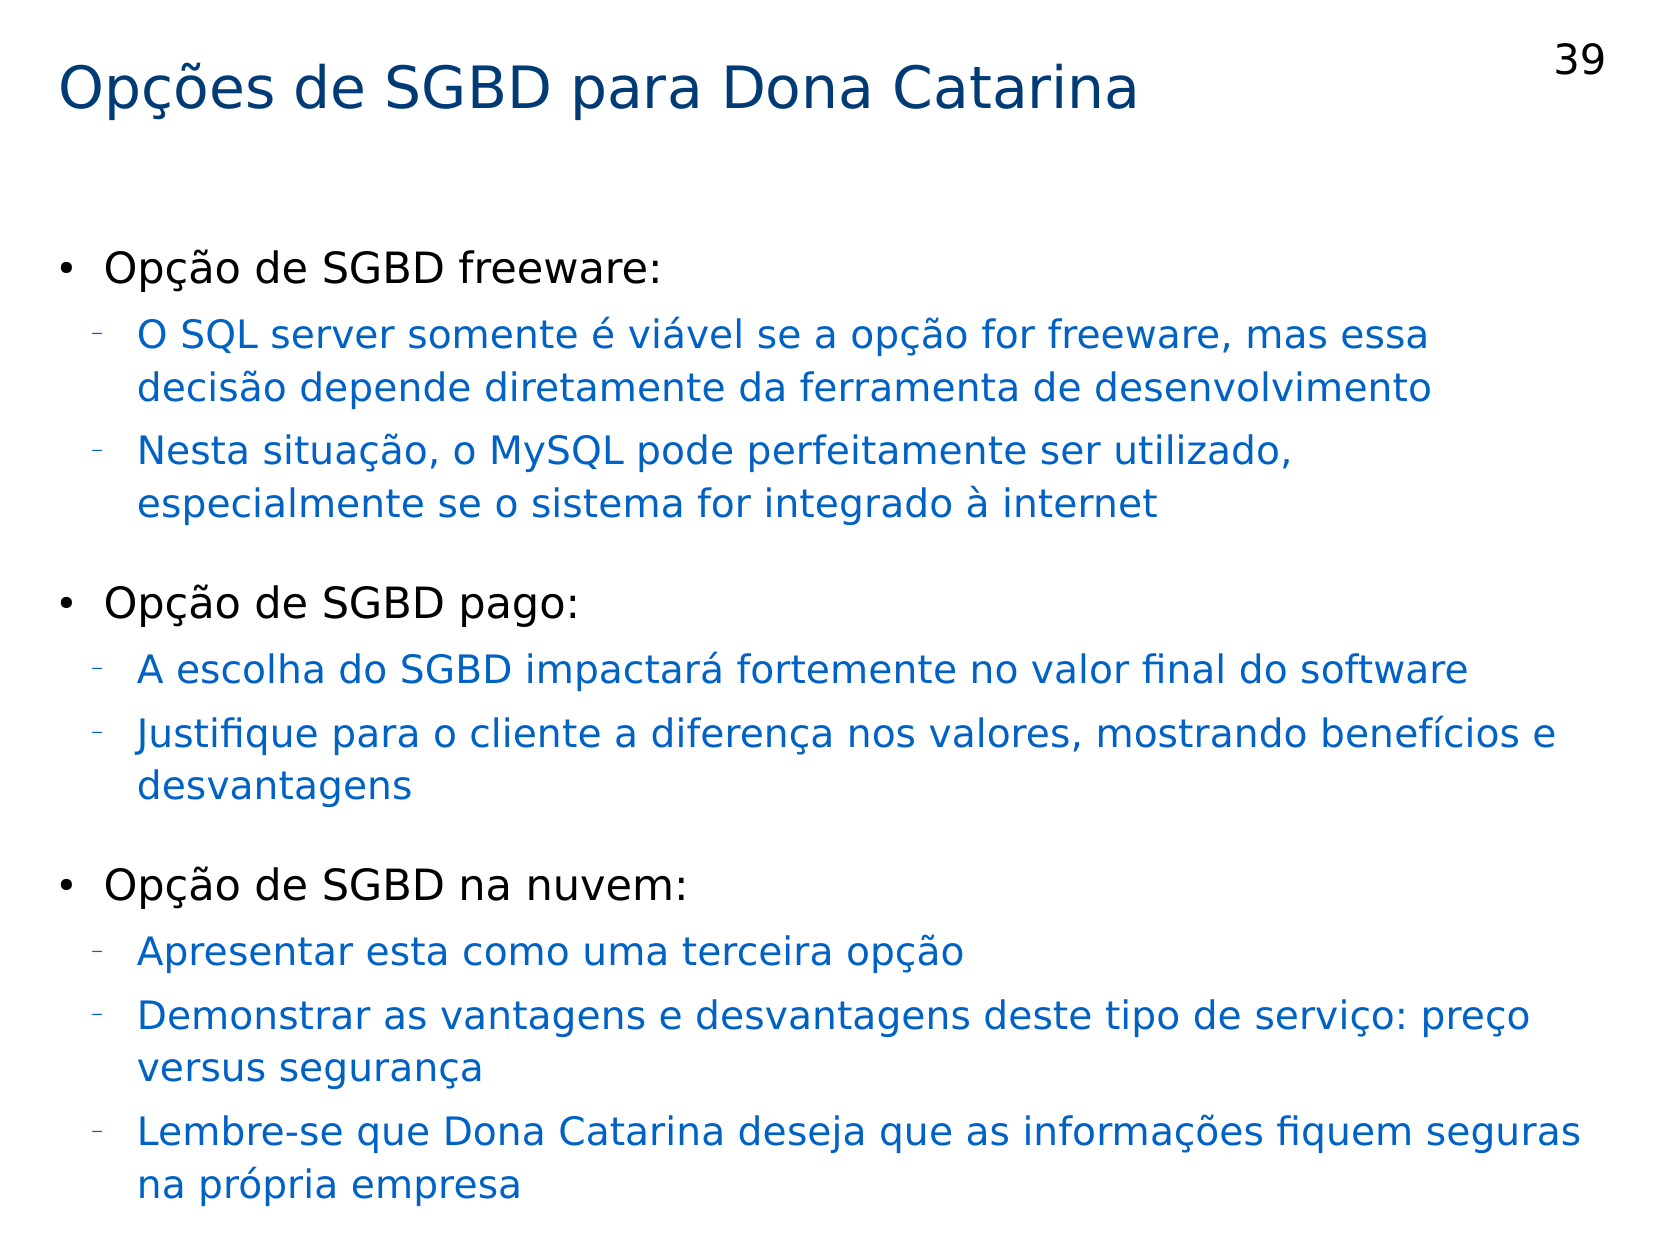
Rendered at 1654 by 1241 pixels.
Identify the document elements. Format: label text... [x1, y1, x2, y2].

list Opção de SGBD freeware: O SQL server somente é viável se a opção for freeware, mas essa decisão depende diretamente da ferramenta de desenvolvimento Nesta situação, o MySQL pode perfeitamente ser utilizado, especialmente se o sistema for integrado à internet Opção de SGBD pago: A escolha do SGBD impactará fortemente no valor final do software Justifique para o cliente a diferença nos valores, mostrando benefícios e desvantagens Opção de SGBD na nuvem: Apresentar esta como uma terceira opção Demonstrar as vantagens e desvantagens deste tipo de serviço: preço versus segurança Lembre-se que Dona Catarina deseja que as informações fiquem seguras na própria empresa [59, 236, 1595, 1211]
title Opções de SGBD para Dona Catarina [59, 29, 1506, 148]
